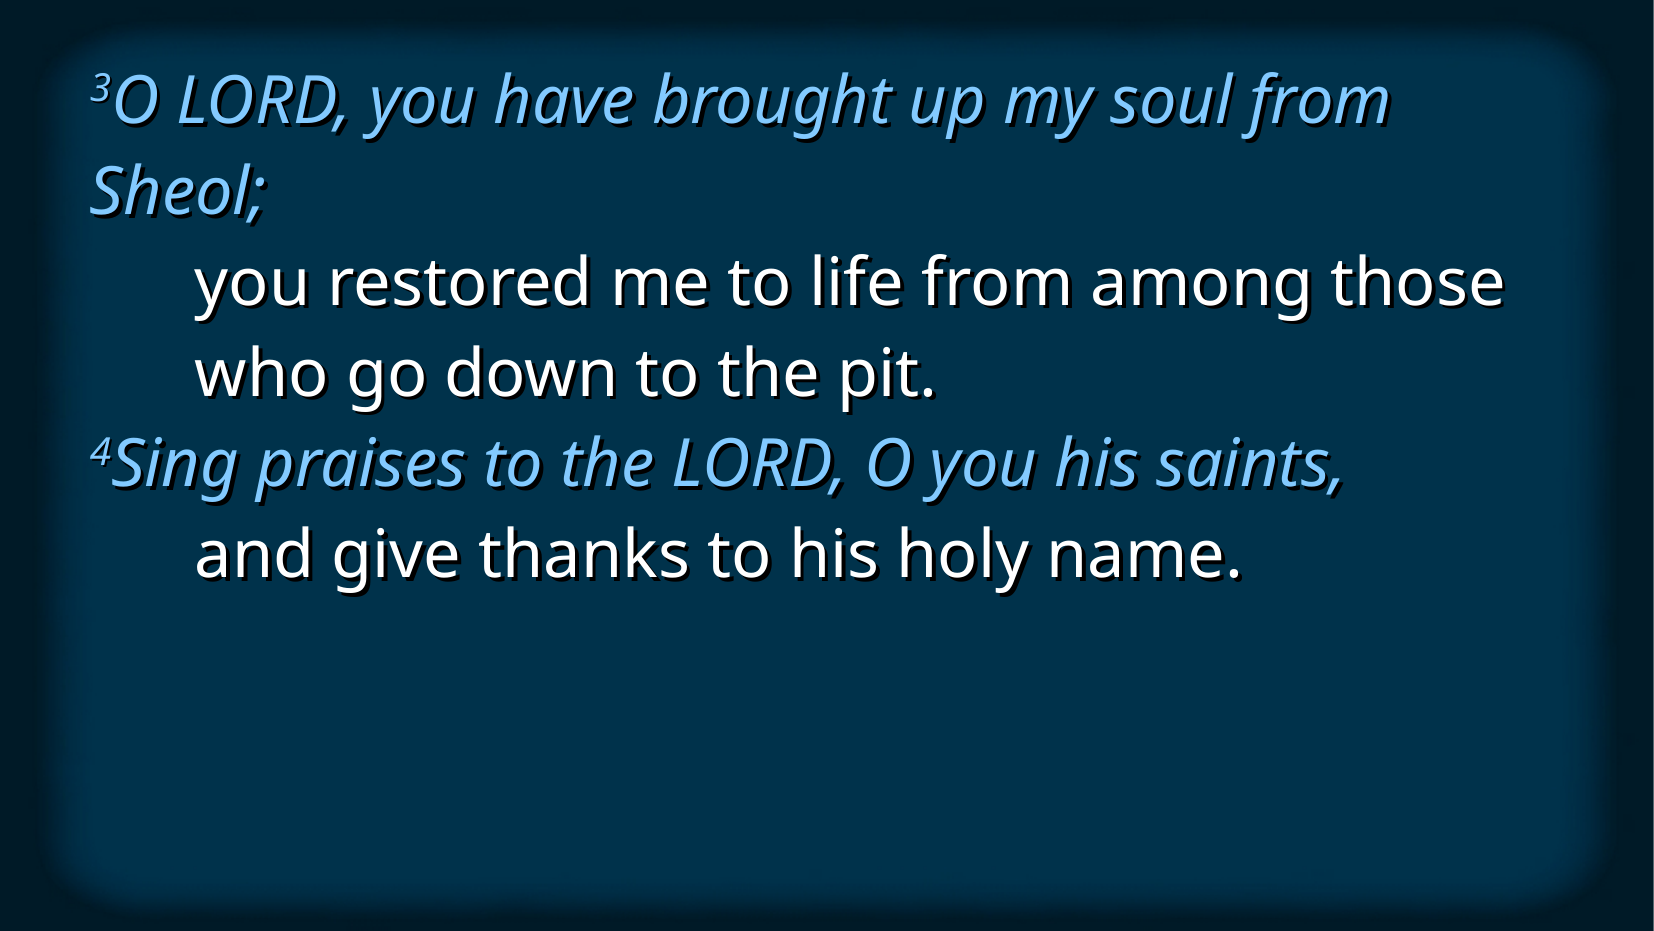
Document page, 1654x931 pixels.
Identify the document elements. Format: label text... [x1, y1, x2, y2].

text_box 3O LORD, you have brought up my soul from Sheol; you restored me to life from among those who go down to the pit. 4Sing praises to the LORD, O you his saints, and give thanks to his holy name. [75, 45, 1576, 556]
picture [0, 0, 1654, 931]
